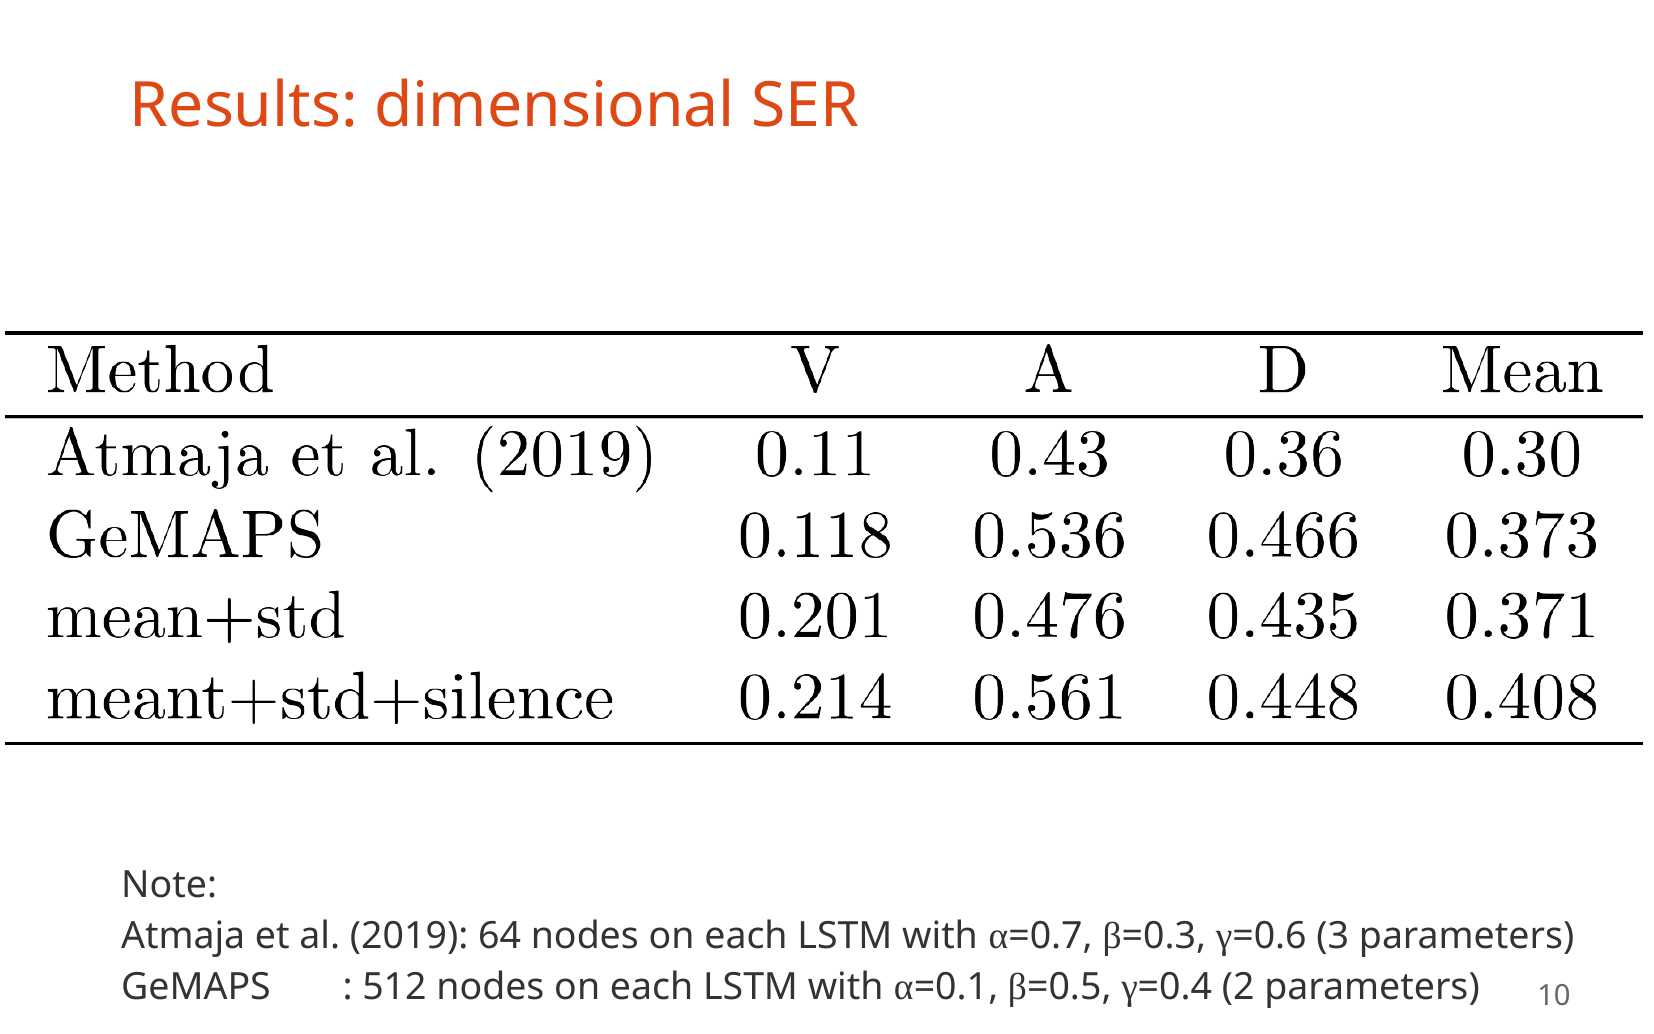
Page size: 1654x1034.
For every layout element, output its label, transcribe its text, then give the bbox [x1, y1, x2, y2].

text_box Note: Atmaja et al. (2019): 64 nodes on each LSTM with α=0.7, β=0.3, γ=0.6 (3 parameters) GeMAPS : 512 nodes on each LSTM with α=0.1, β=0.5, γ=0.4 (2 parameters) [106, 850, 1607, 1004]
picture [5, 331, 1643, 745]
title Results: dimensional SER [129, 49, 1518, 155]
